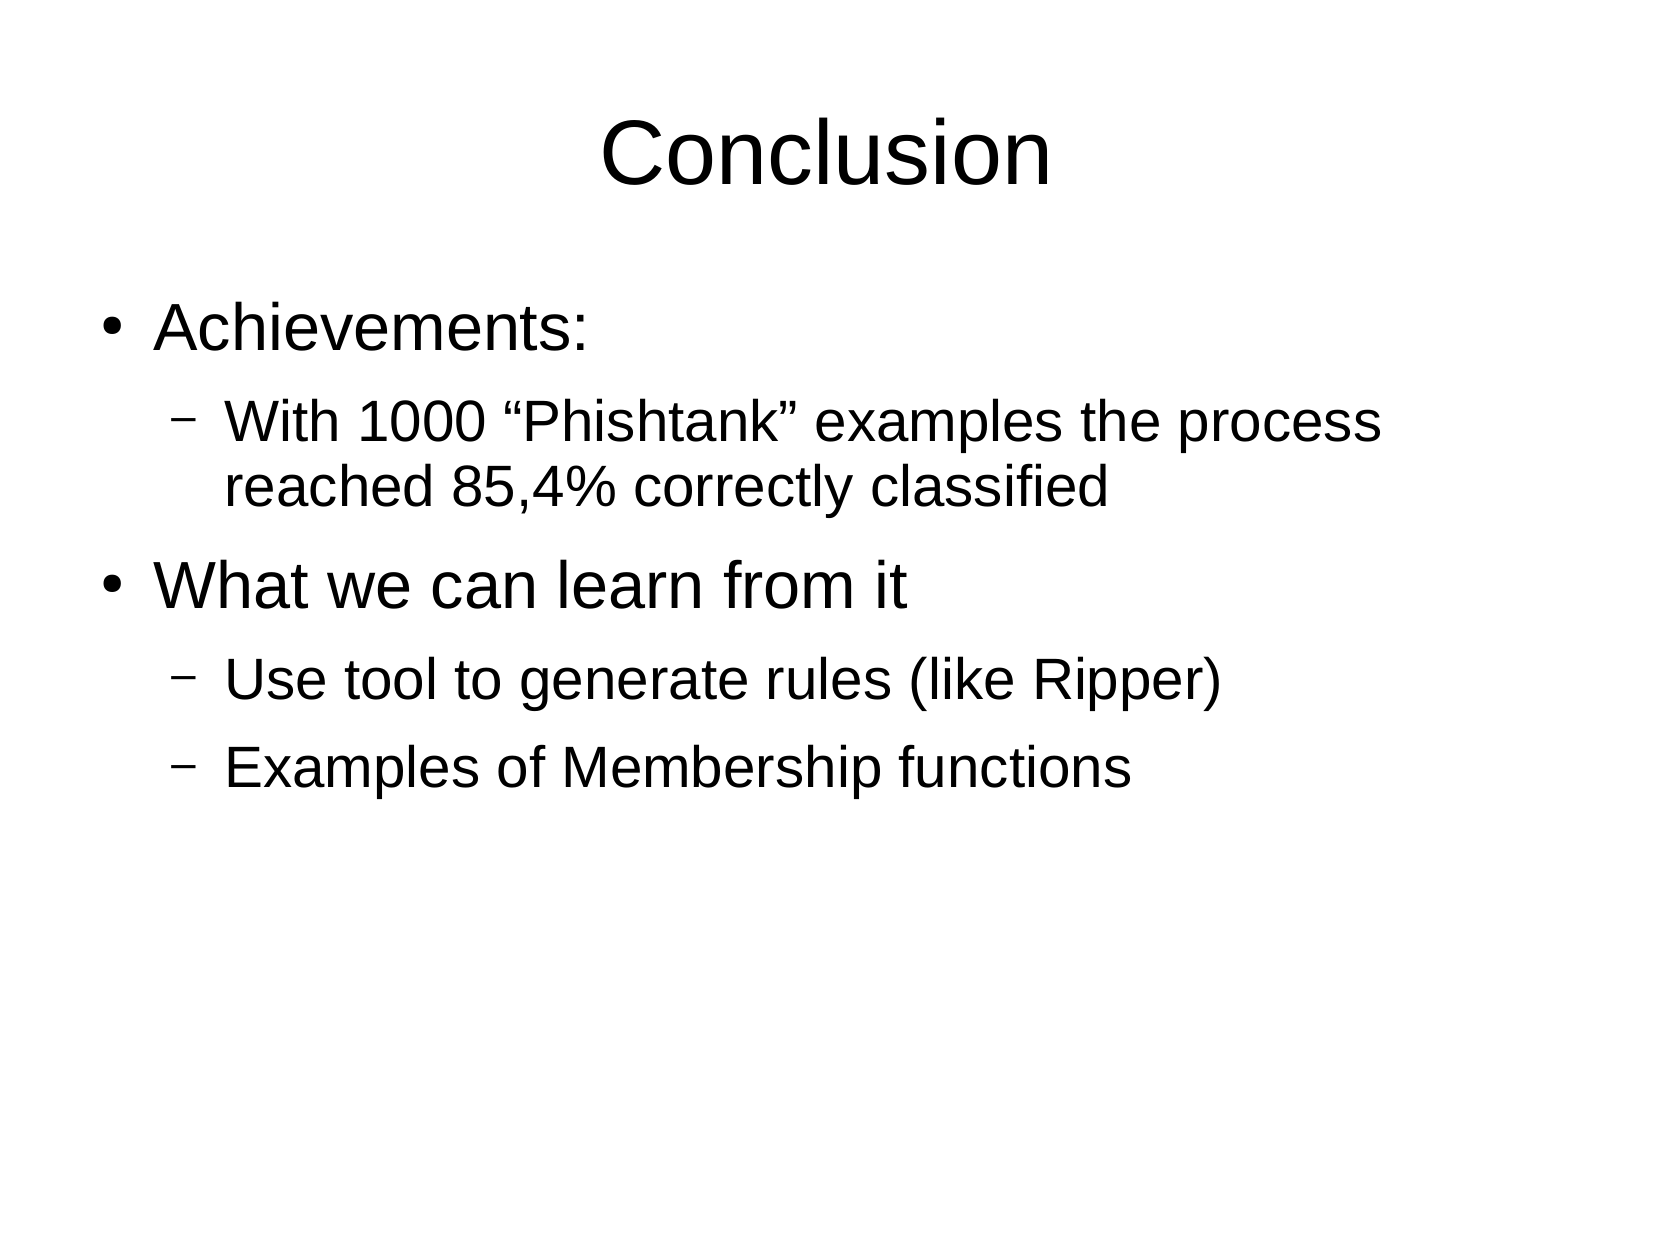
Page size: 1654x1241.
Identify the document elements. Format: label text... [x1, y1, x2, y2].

title Conclusion [82, 49, 1571, 257]
list Achievements: With 1000 “Phishtank” examples the process reached 85,4% correctly classified What we can learn from it Use tool to generate rules (like Ripper) Examples of Membership functions [82, 290, 1571, 1010]
